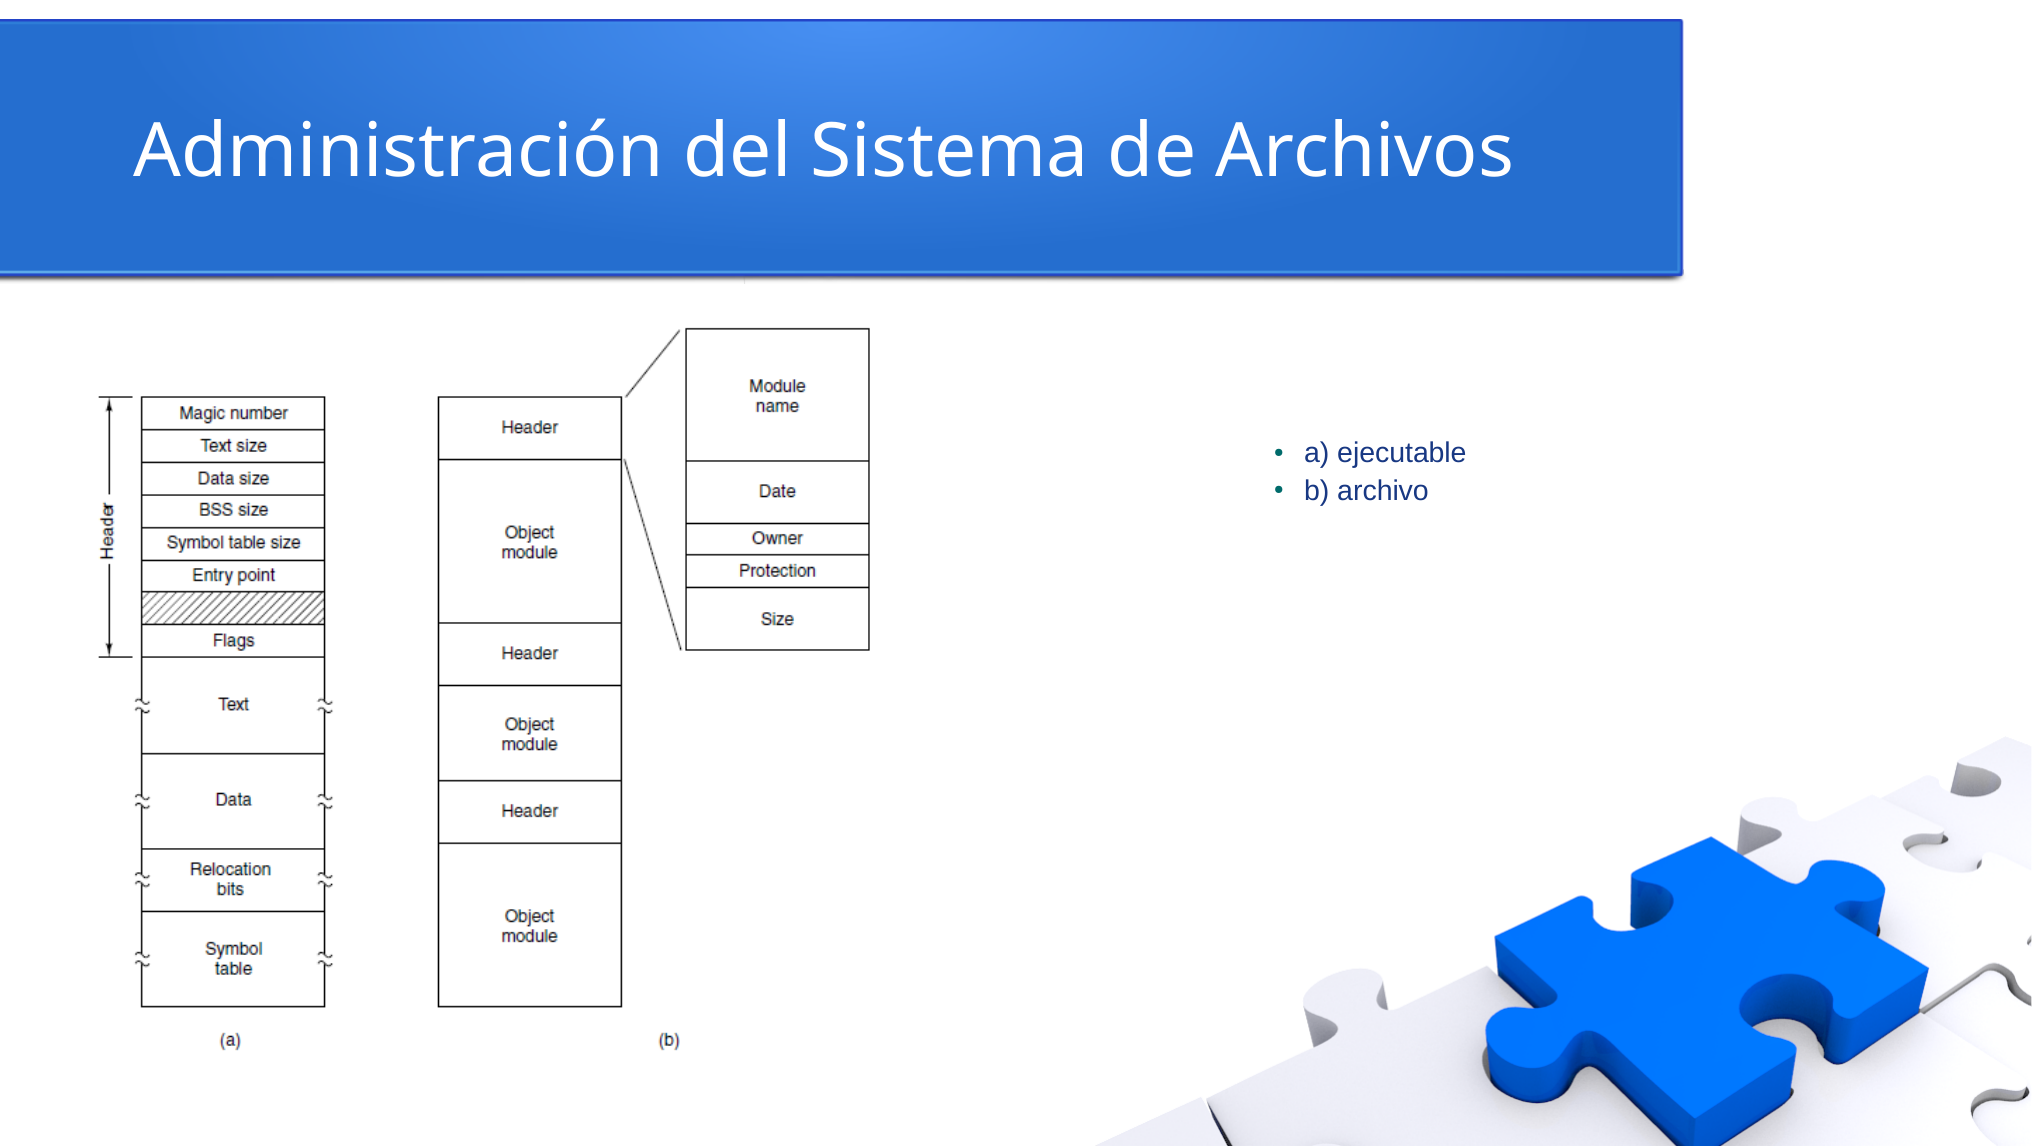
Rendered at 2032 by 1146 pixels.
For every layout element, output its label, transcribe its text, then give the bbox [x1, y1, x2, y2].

text_box a) ejecutable b) archivo [1263, 437, 1551, 508]
title Administración del Sistema de Archivos [42, 51, 1607, 243]
picture [0, 19, 1689, 284]
picture [23, 307, 898, 1063]
picture [1071, 605, 2032, 1146]
